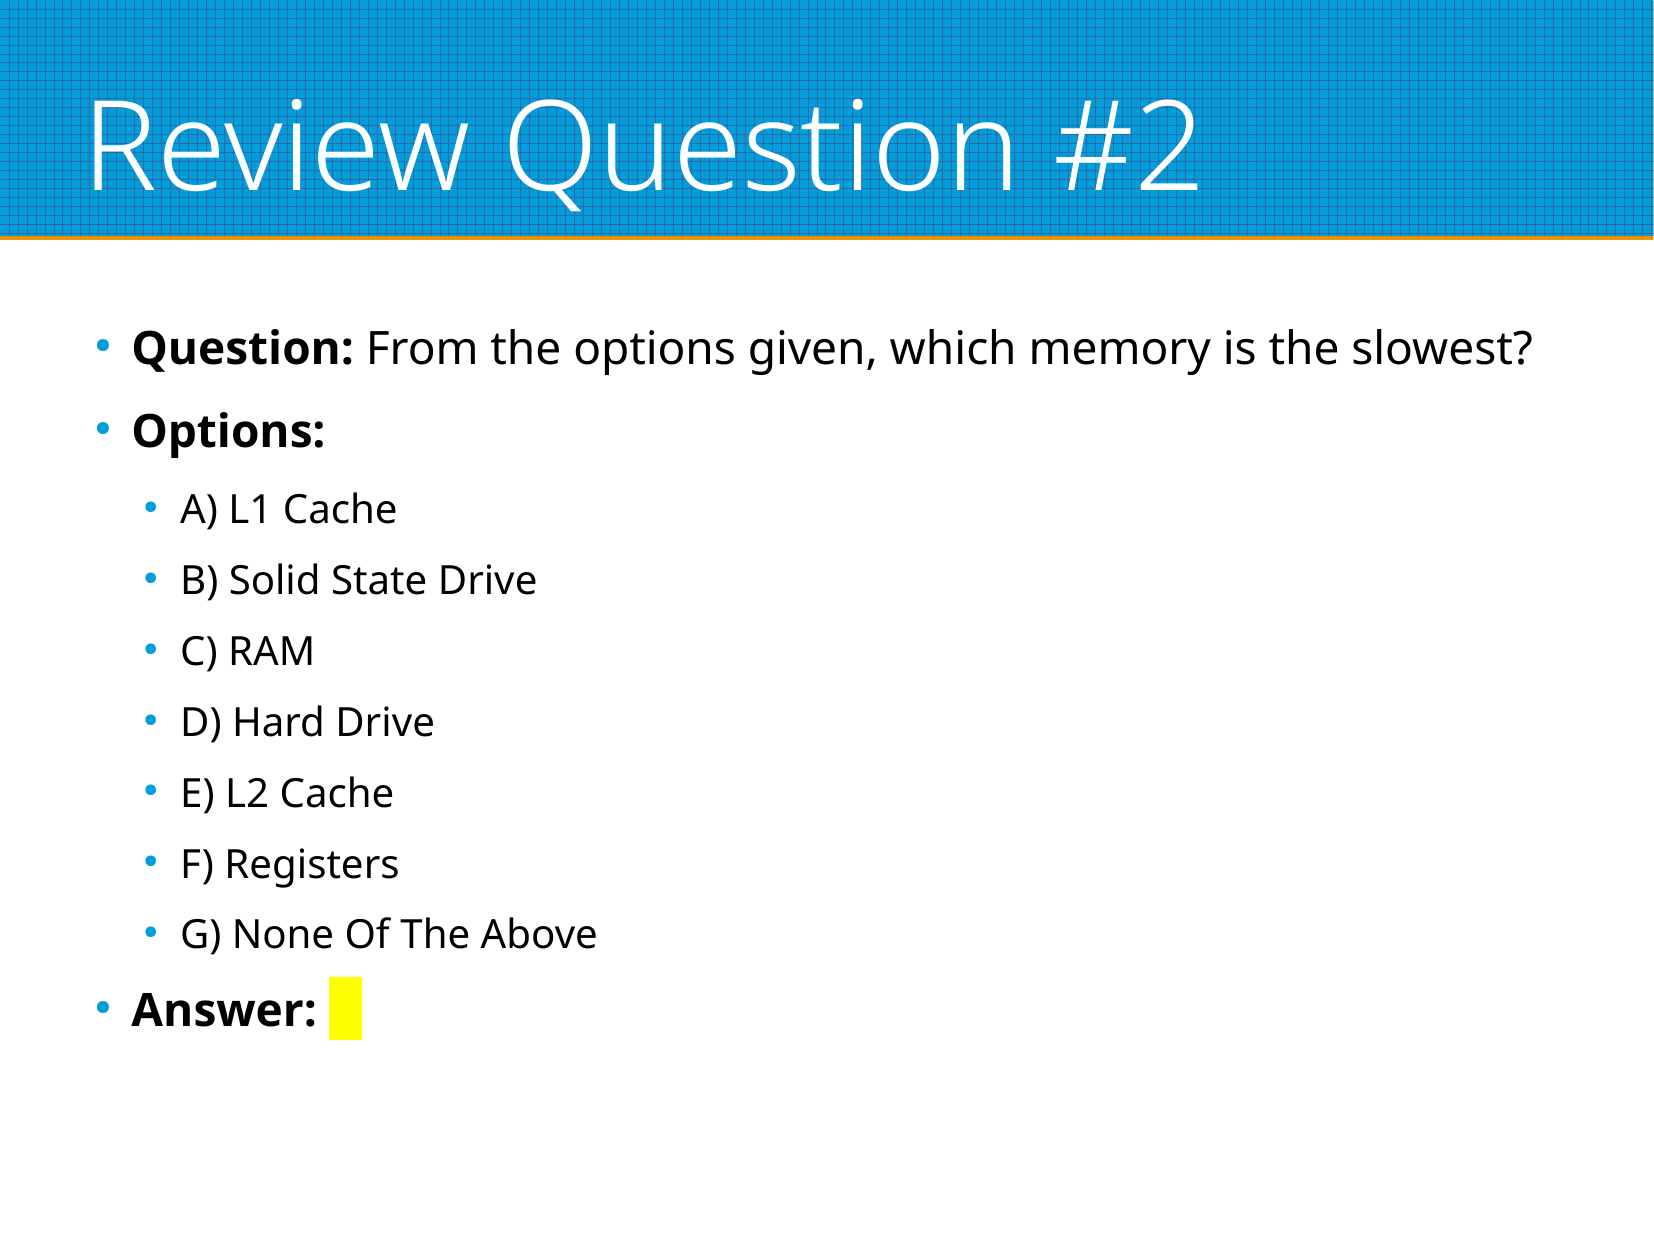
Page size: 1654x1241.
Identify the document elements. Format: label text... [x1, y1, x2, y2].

title Review Question #2 [82, 19, 1571, 227]
list Question: From the options given, which memory is the slowest? Options: A) L1 Cache B) Solid State Drive C) RAM D) Hard Drive E) L2 Cache F) Registers G) None Of The Above Answer: D [82, 314, 1563, 1093]
